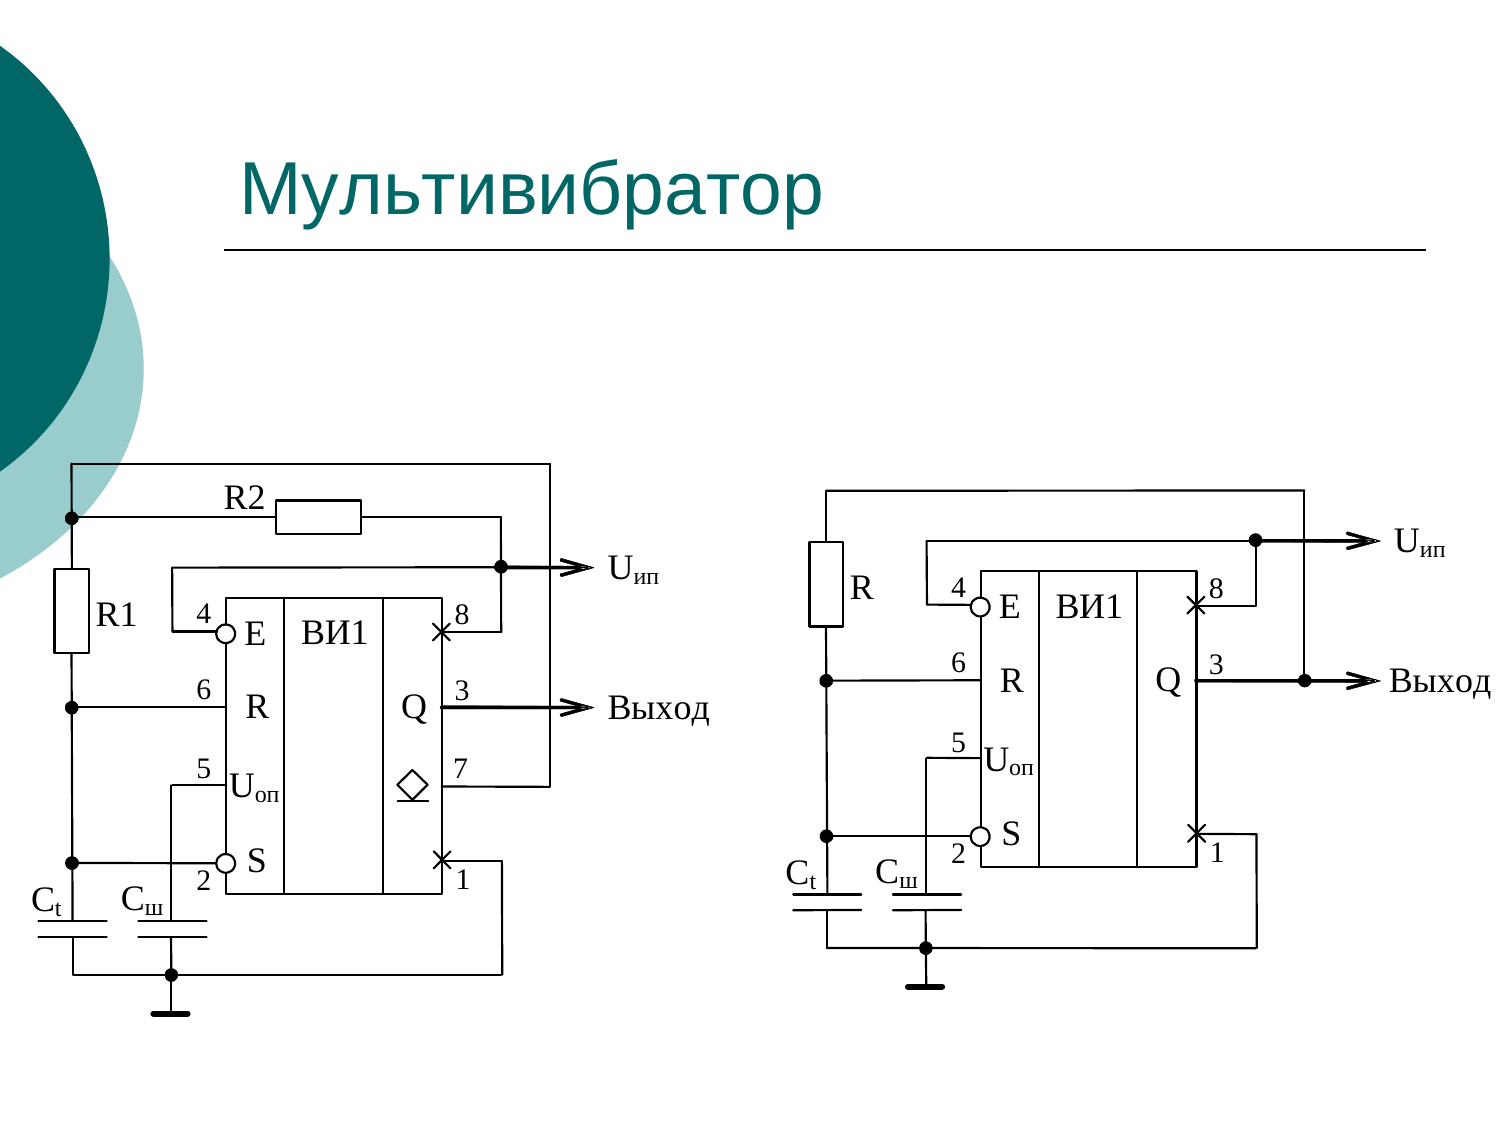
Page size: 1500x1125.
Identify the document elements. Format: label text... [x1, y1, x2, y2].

title Мультивибратор [224, 49, 1425, 237]
picture [0, 437, 1500, 1019]
